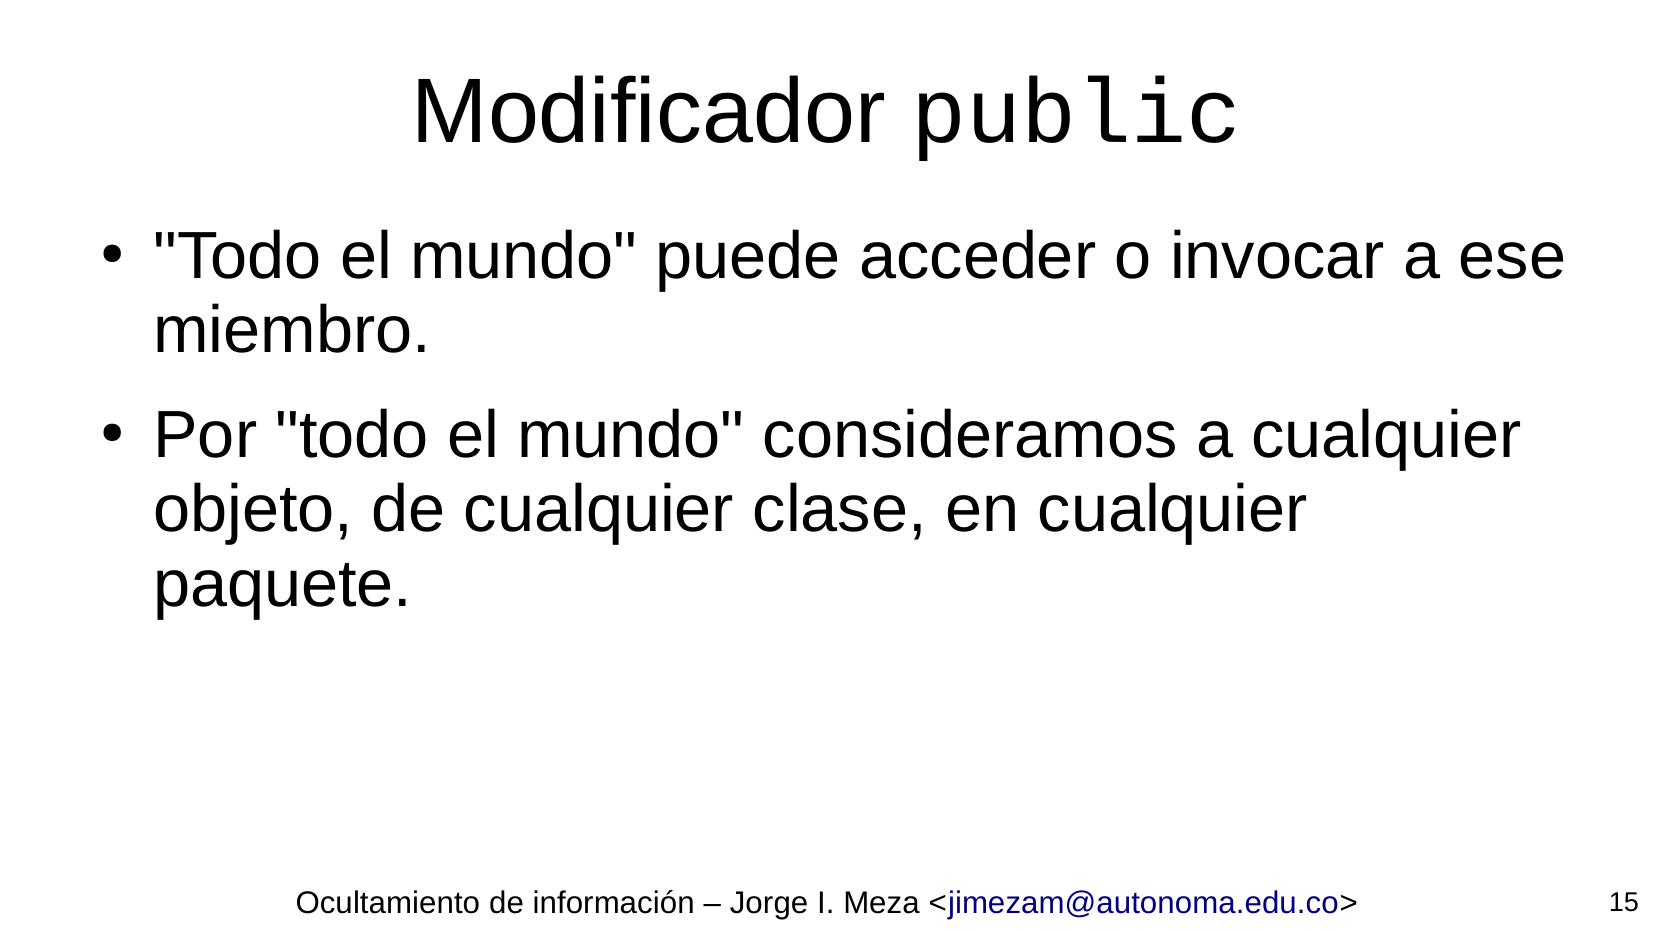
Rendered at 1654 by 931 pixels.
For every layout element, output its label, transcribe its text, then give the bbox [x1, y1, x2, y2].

title Modificador public [82, 37, 1571, 193]
list "Todo el mundo" puede acceder o invocar a ese miembro. Por "todo el mundo" consideramos a cualquier objeto, de cualquier clase, en cualquier paquete. [82, 217, 1571, 879]
